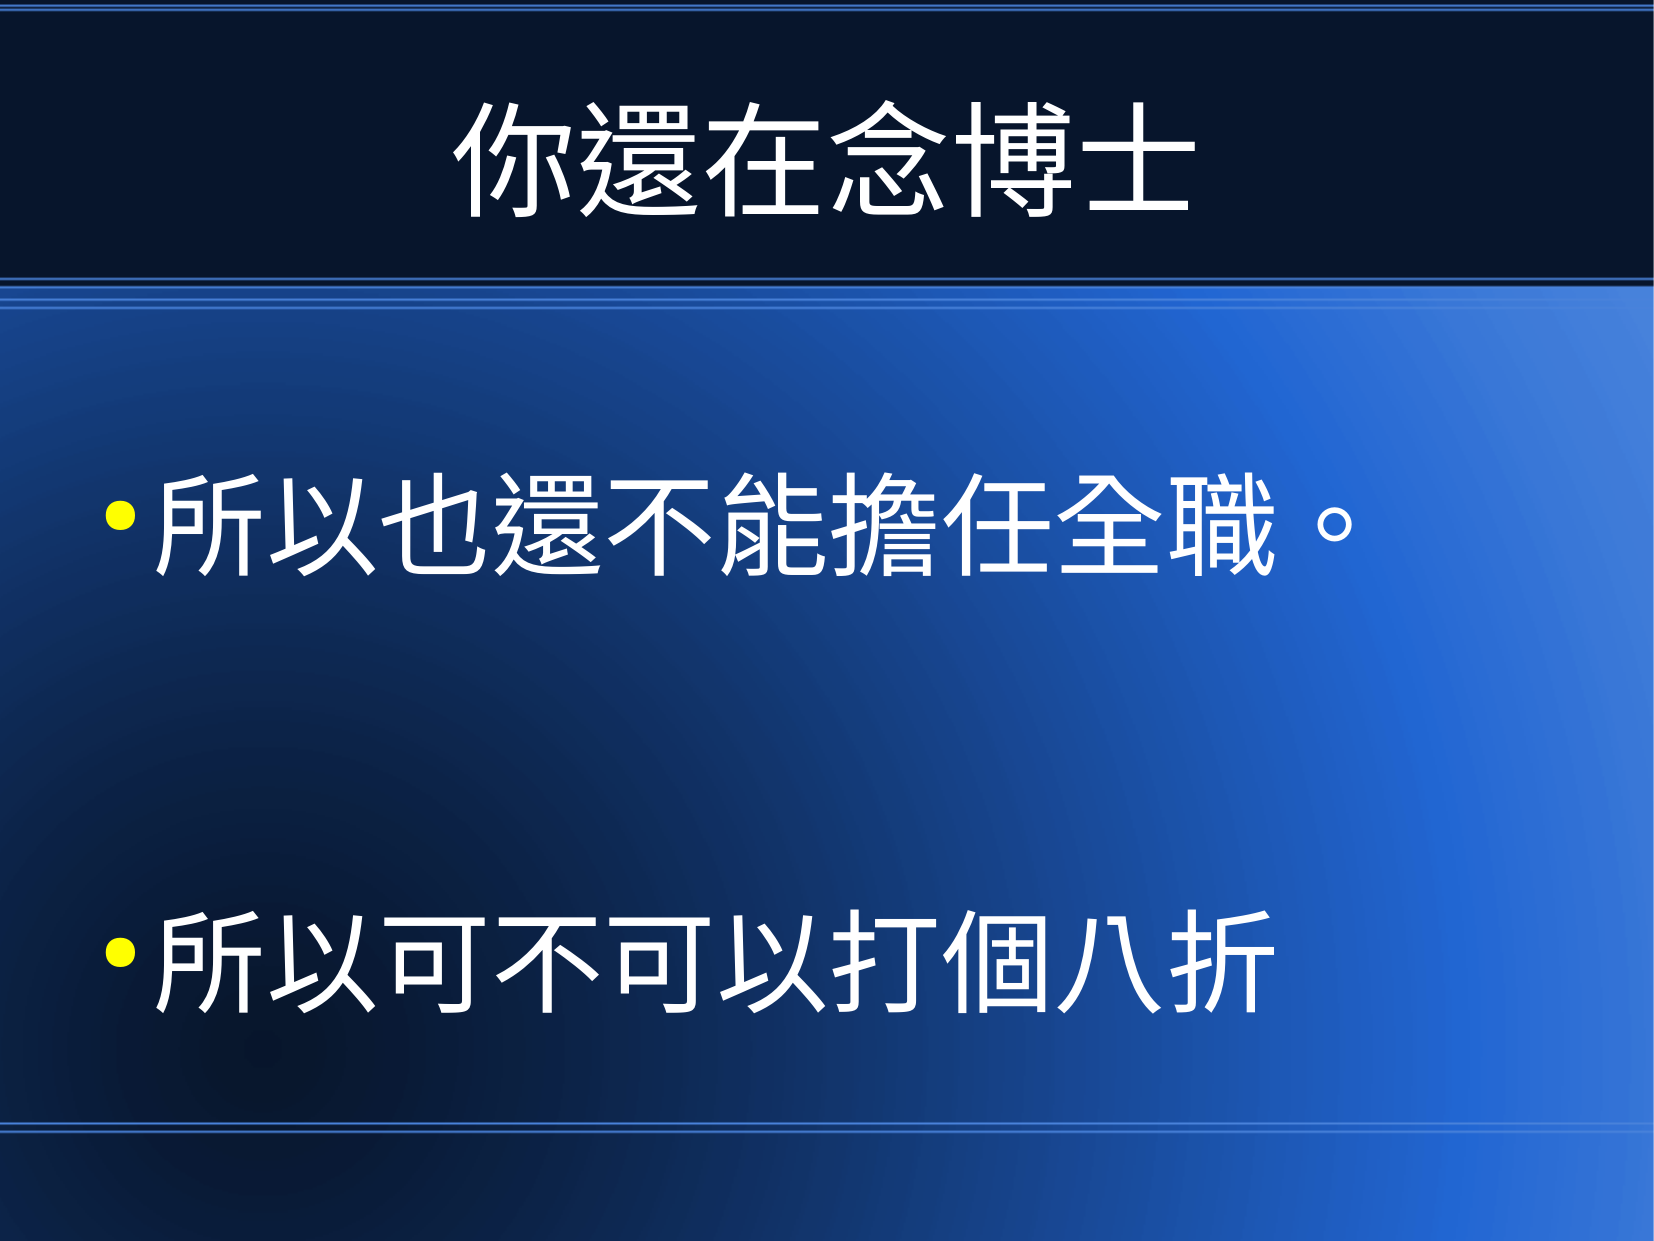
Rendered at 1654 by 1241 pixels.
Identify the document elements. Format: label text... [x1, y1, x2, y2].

list 所以也還不能擔任全職。 所以可不可以打個八折 [82, 355, 1571, 1241]
picture [0, 0, 1654, 1241]
title 你還在念博士 [82, 49, 1571, 257]
